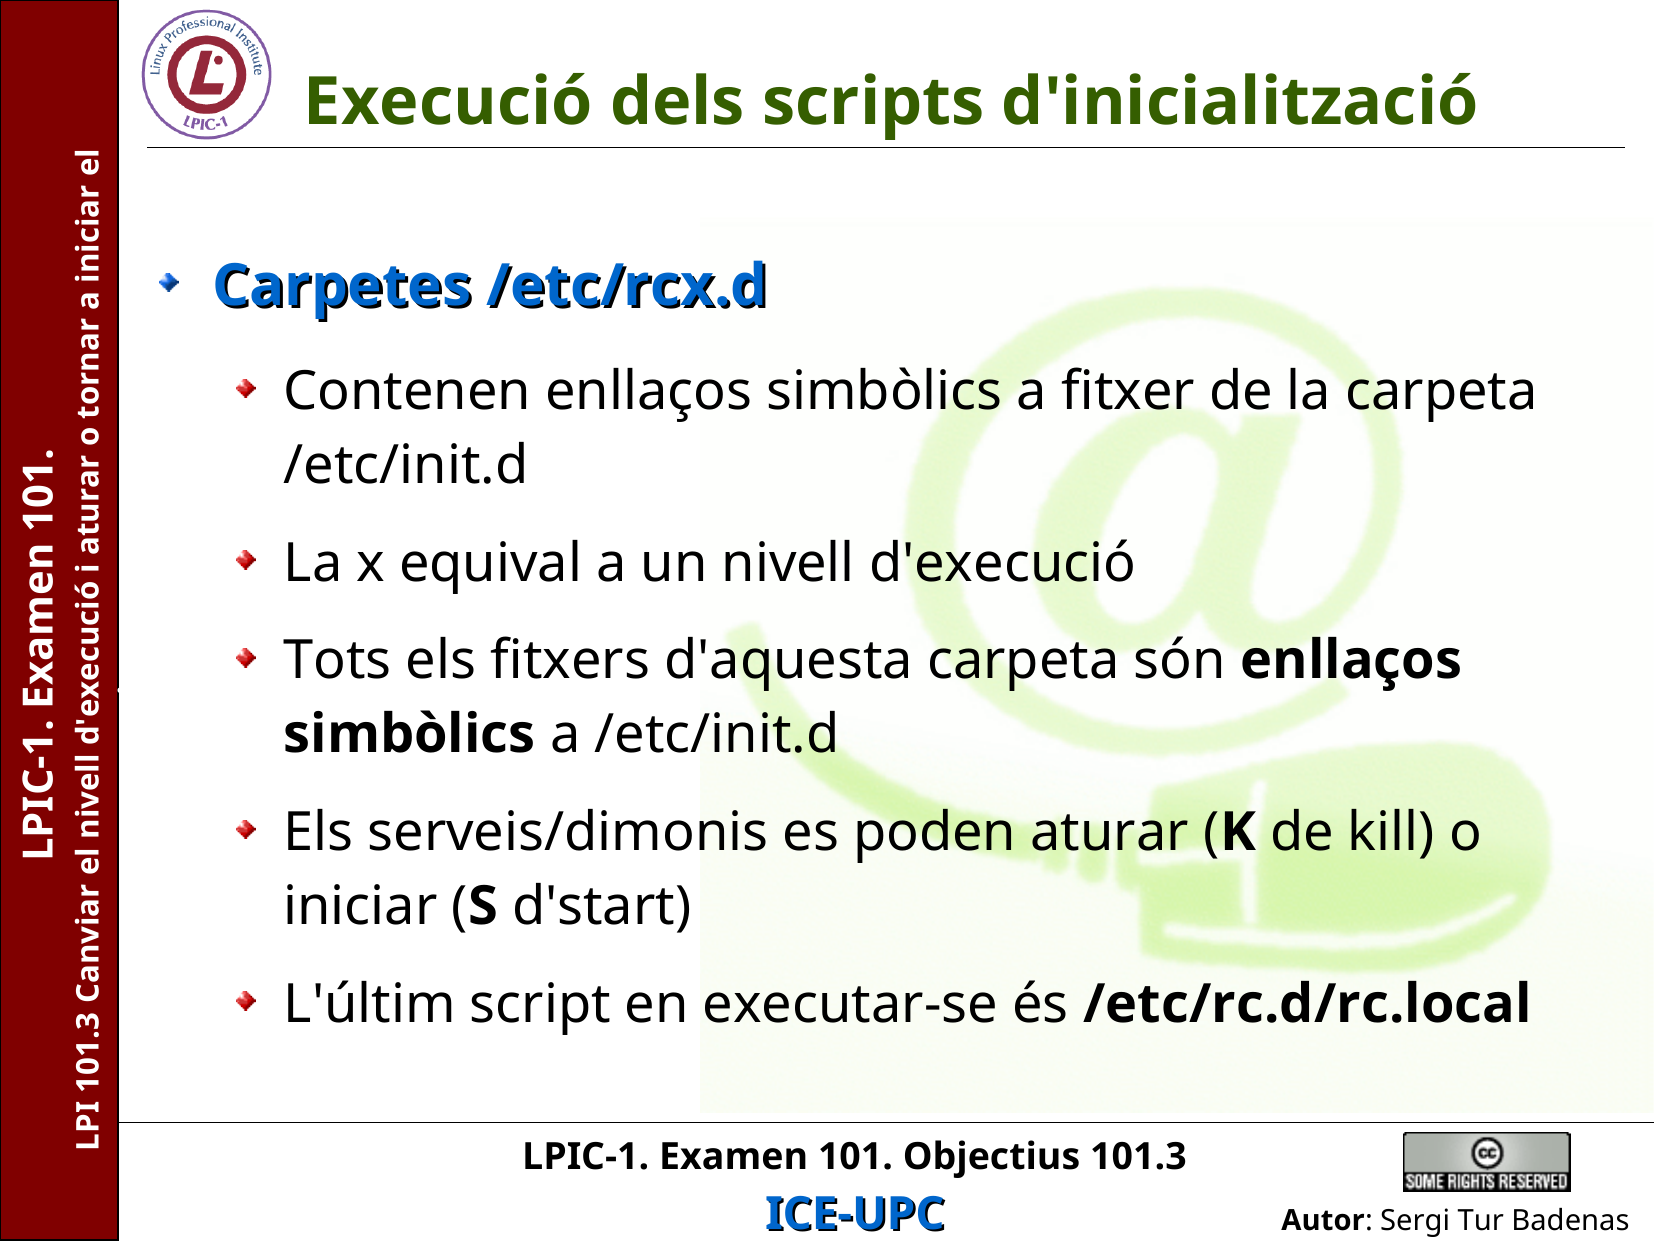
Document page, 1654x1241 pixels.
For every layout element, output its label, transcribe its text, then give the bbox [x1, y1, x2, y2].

picture [700, 217, 1654, 1113]
picture [135, 5, 277, 142]
title Execució dels scripts d'inicialització [147, 55, 1636, 142]
picture [1403, 1132, 1571, 1192]
list Carpetes /etc/rcx.d Contenen enllaços simbòlics a fitxer de la carpeta /etc/init.d La x equival a un nivell d'execució Tots els fitxers d'aquesta carpeta són enllaços simbòlics a /etc/init.d Els serveis/dimonis es poden aturar (K de kill) o iniciar (S d'start) L'últim script en executar-se és /etc/rc.d/rc.local [141, 242, 1630, 1078]
